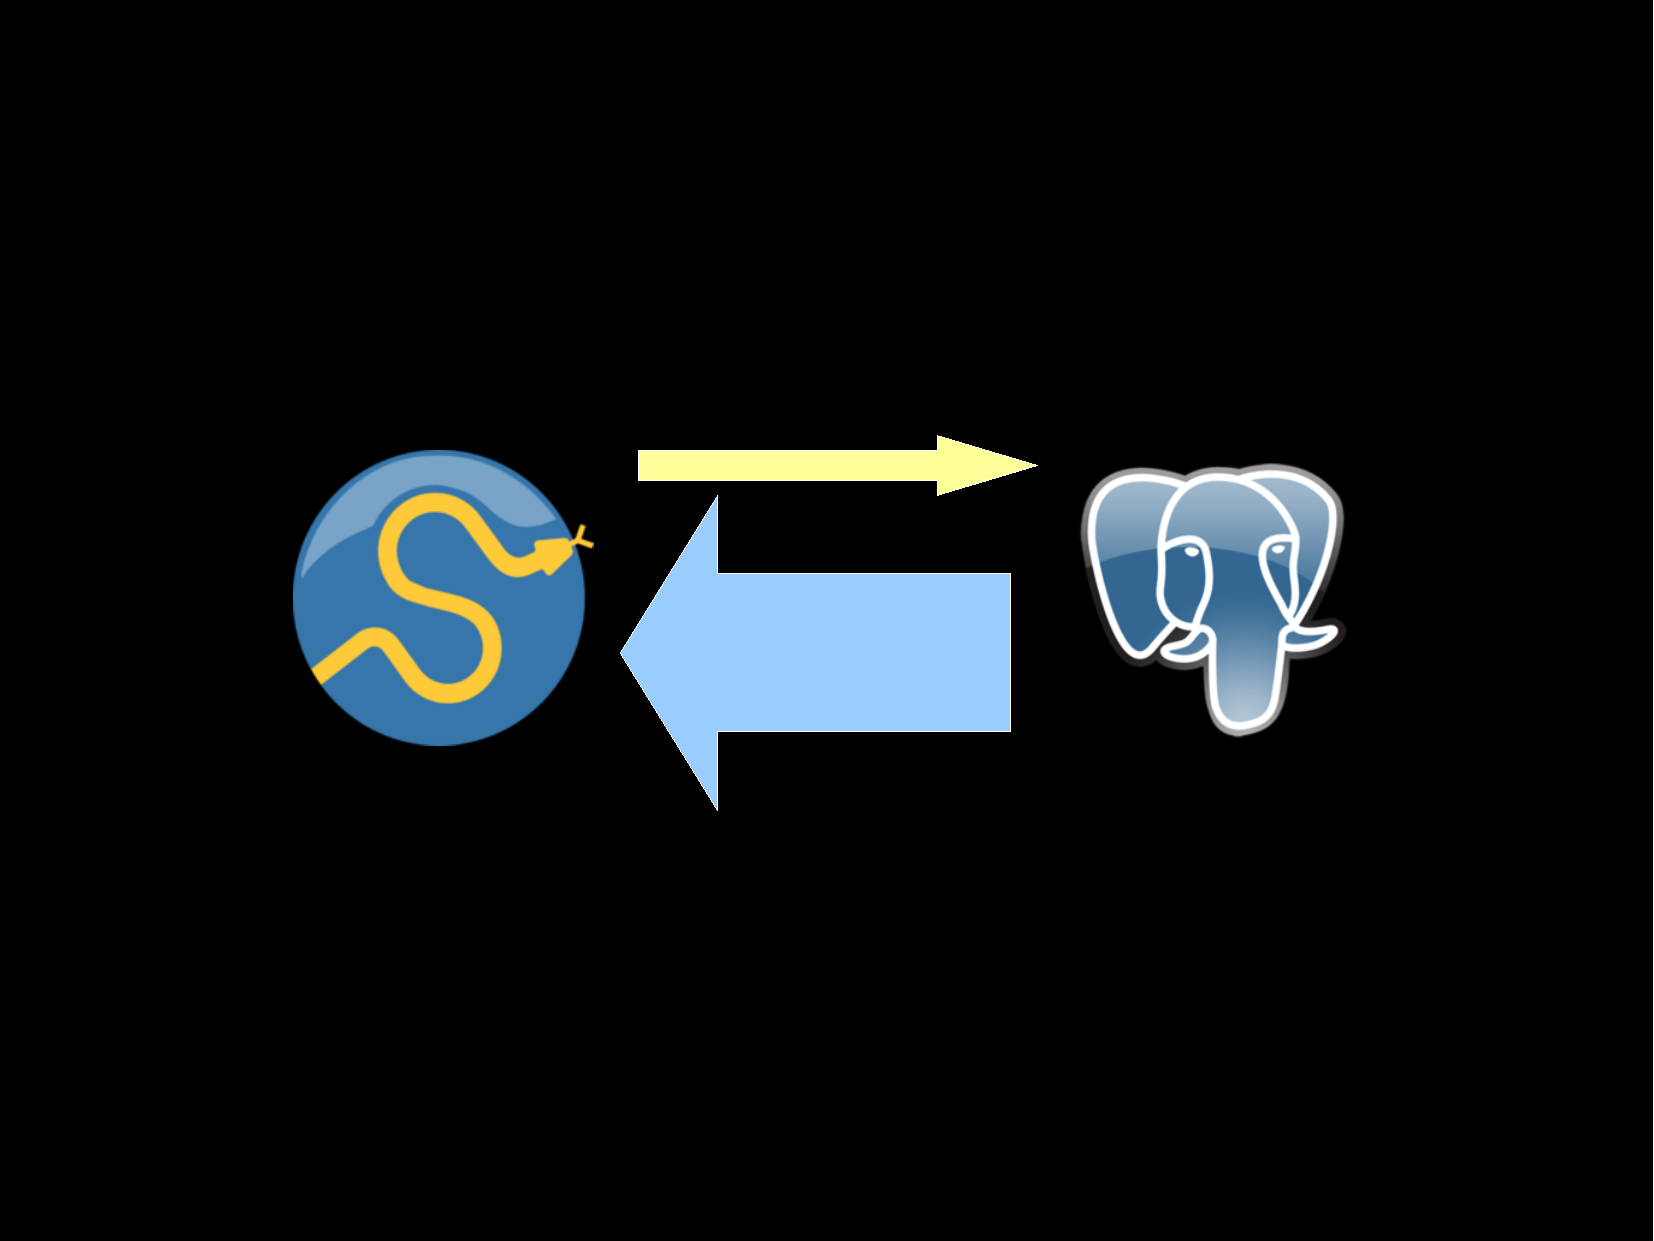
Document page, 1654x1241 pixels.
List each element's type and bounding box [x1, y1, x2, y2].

picture [1063, 450, 1364, 751]
text_box [638, 435, 1038, 496]
picture [293, 450, 594, 746]
text_box [620, 495, 1011, 811]
